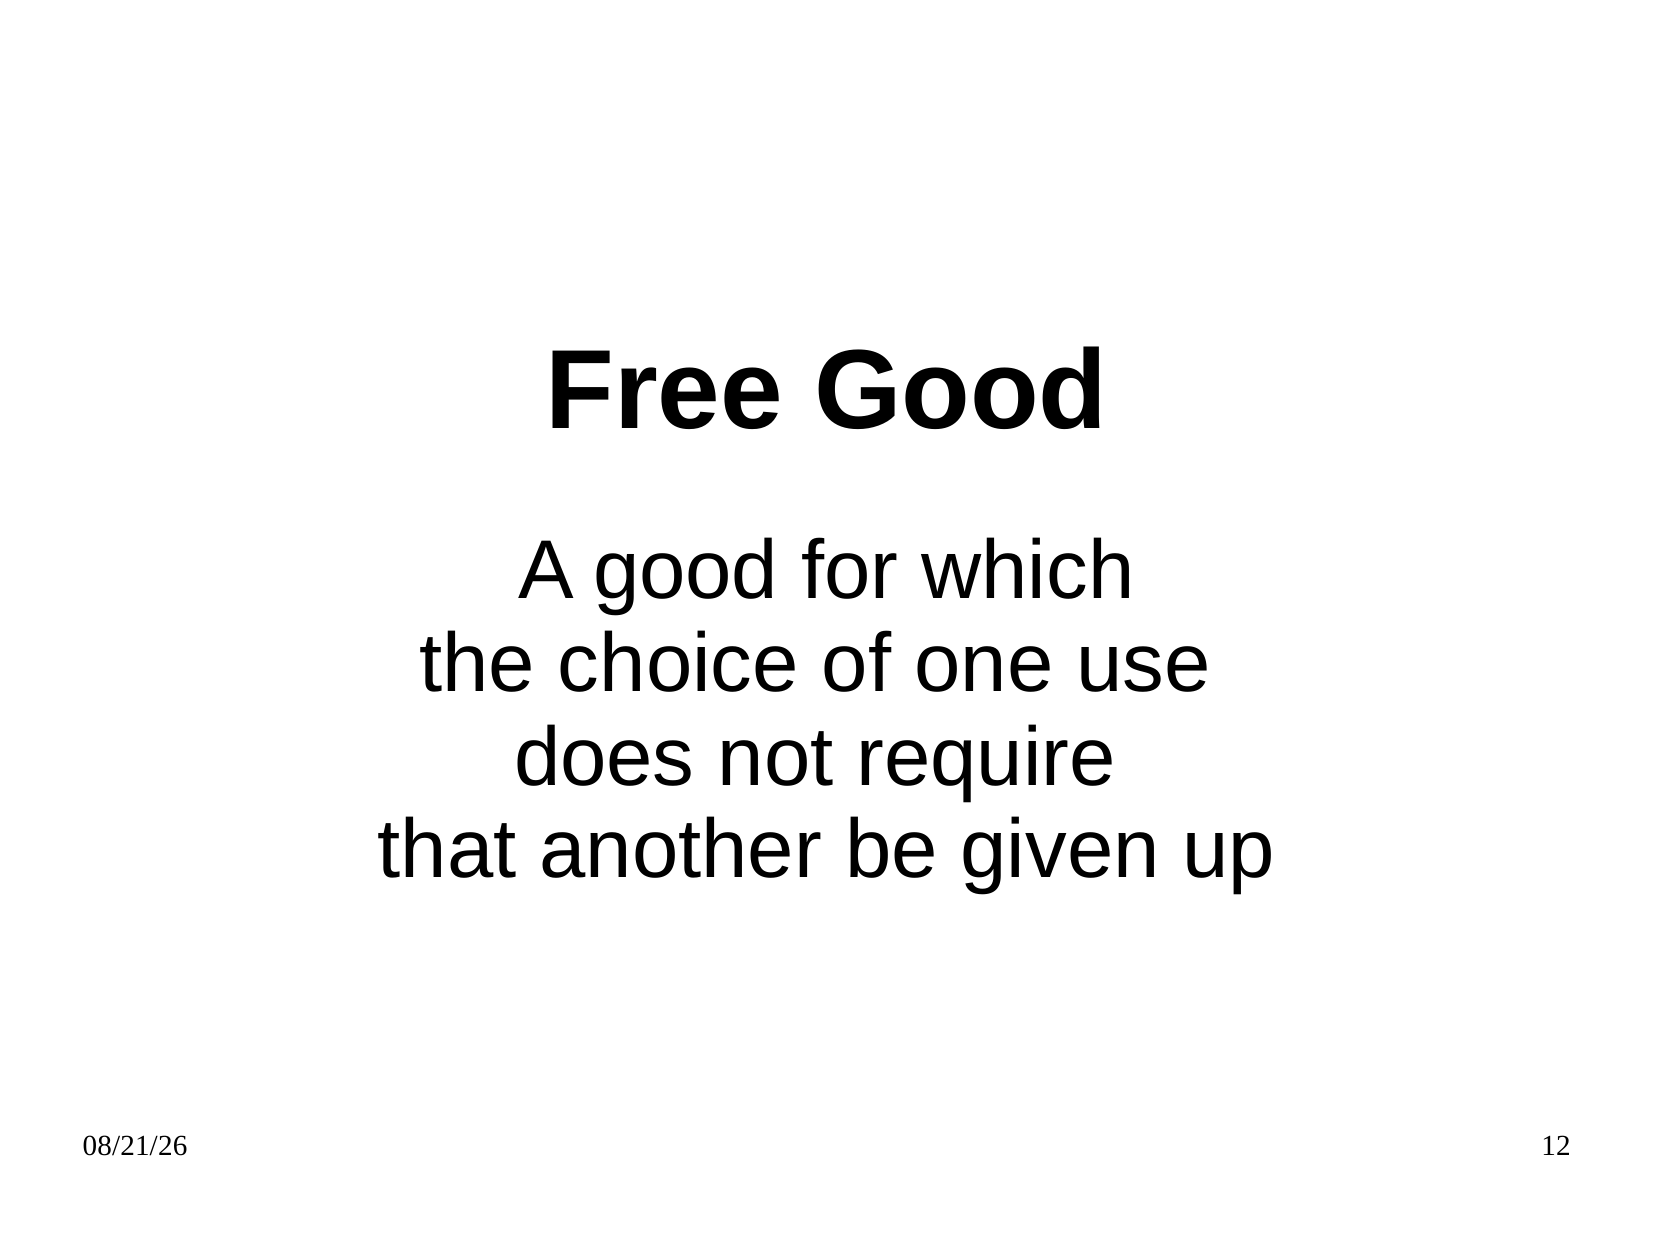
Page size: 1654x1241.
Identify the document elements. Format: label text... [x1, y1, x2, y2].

subtitle A good for which the choice of one use does not require that another be given up [82, 523, 1571, 896]
title Free Good [82, 285, 1571, 493]
